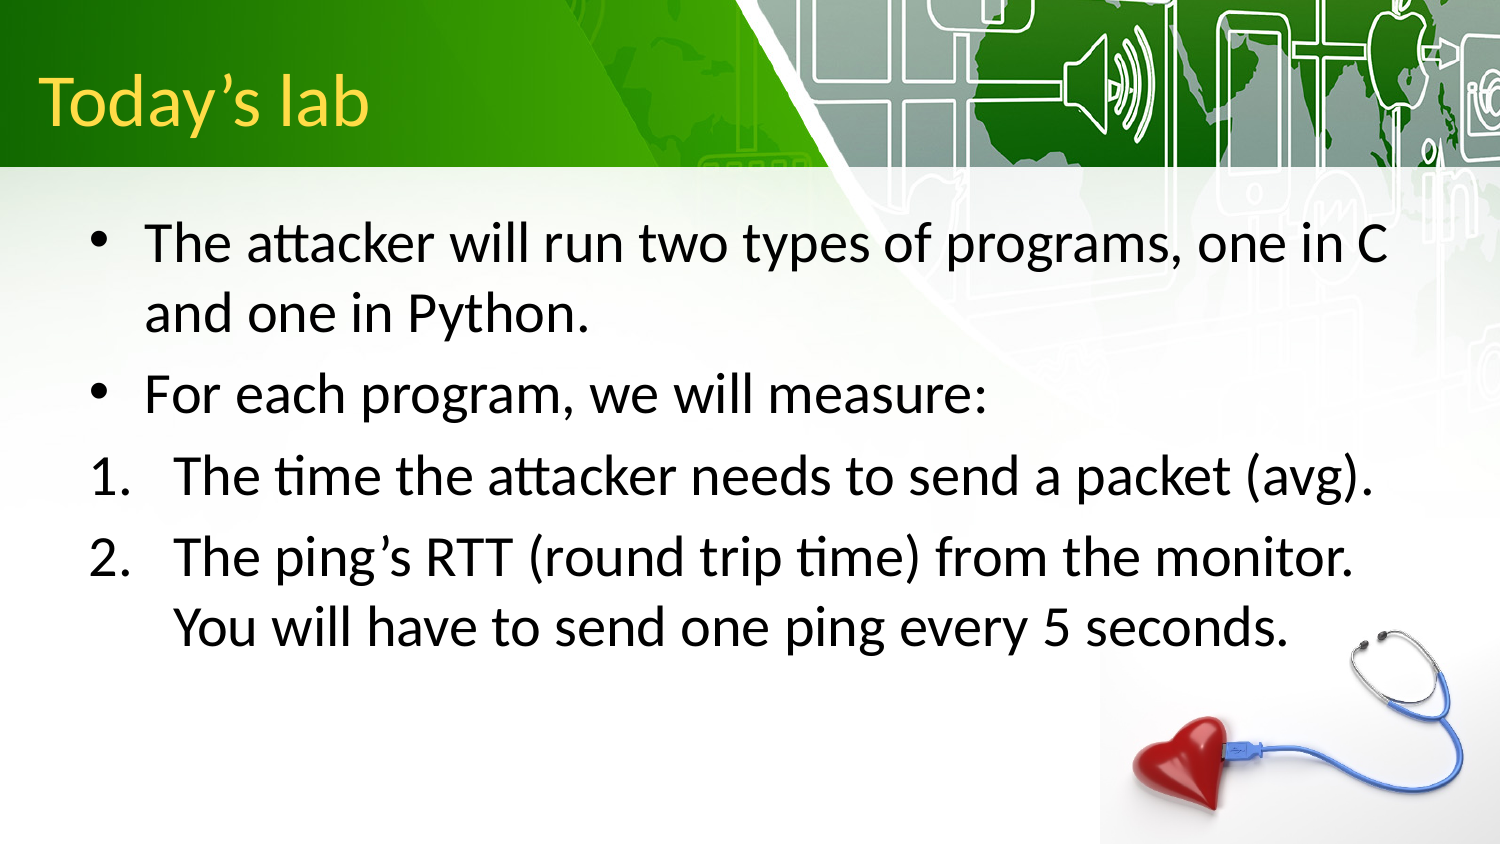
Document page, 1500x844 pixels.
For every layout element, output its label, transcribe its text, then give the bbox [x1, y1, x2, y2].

title Today’s lab [23, 21, 1352, 172]
picture [0, 0, 1500, 844]
list The attacker will run two types of programs, one in C and one in Python. For each program, we will measure: The time the attacker needs to send a packet (avg). The ping’s RTT (round trip time) from the monitor. You will have to send one ping every 5 seconds. [73, 196, 1427, 798]
